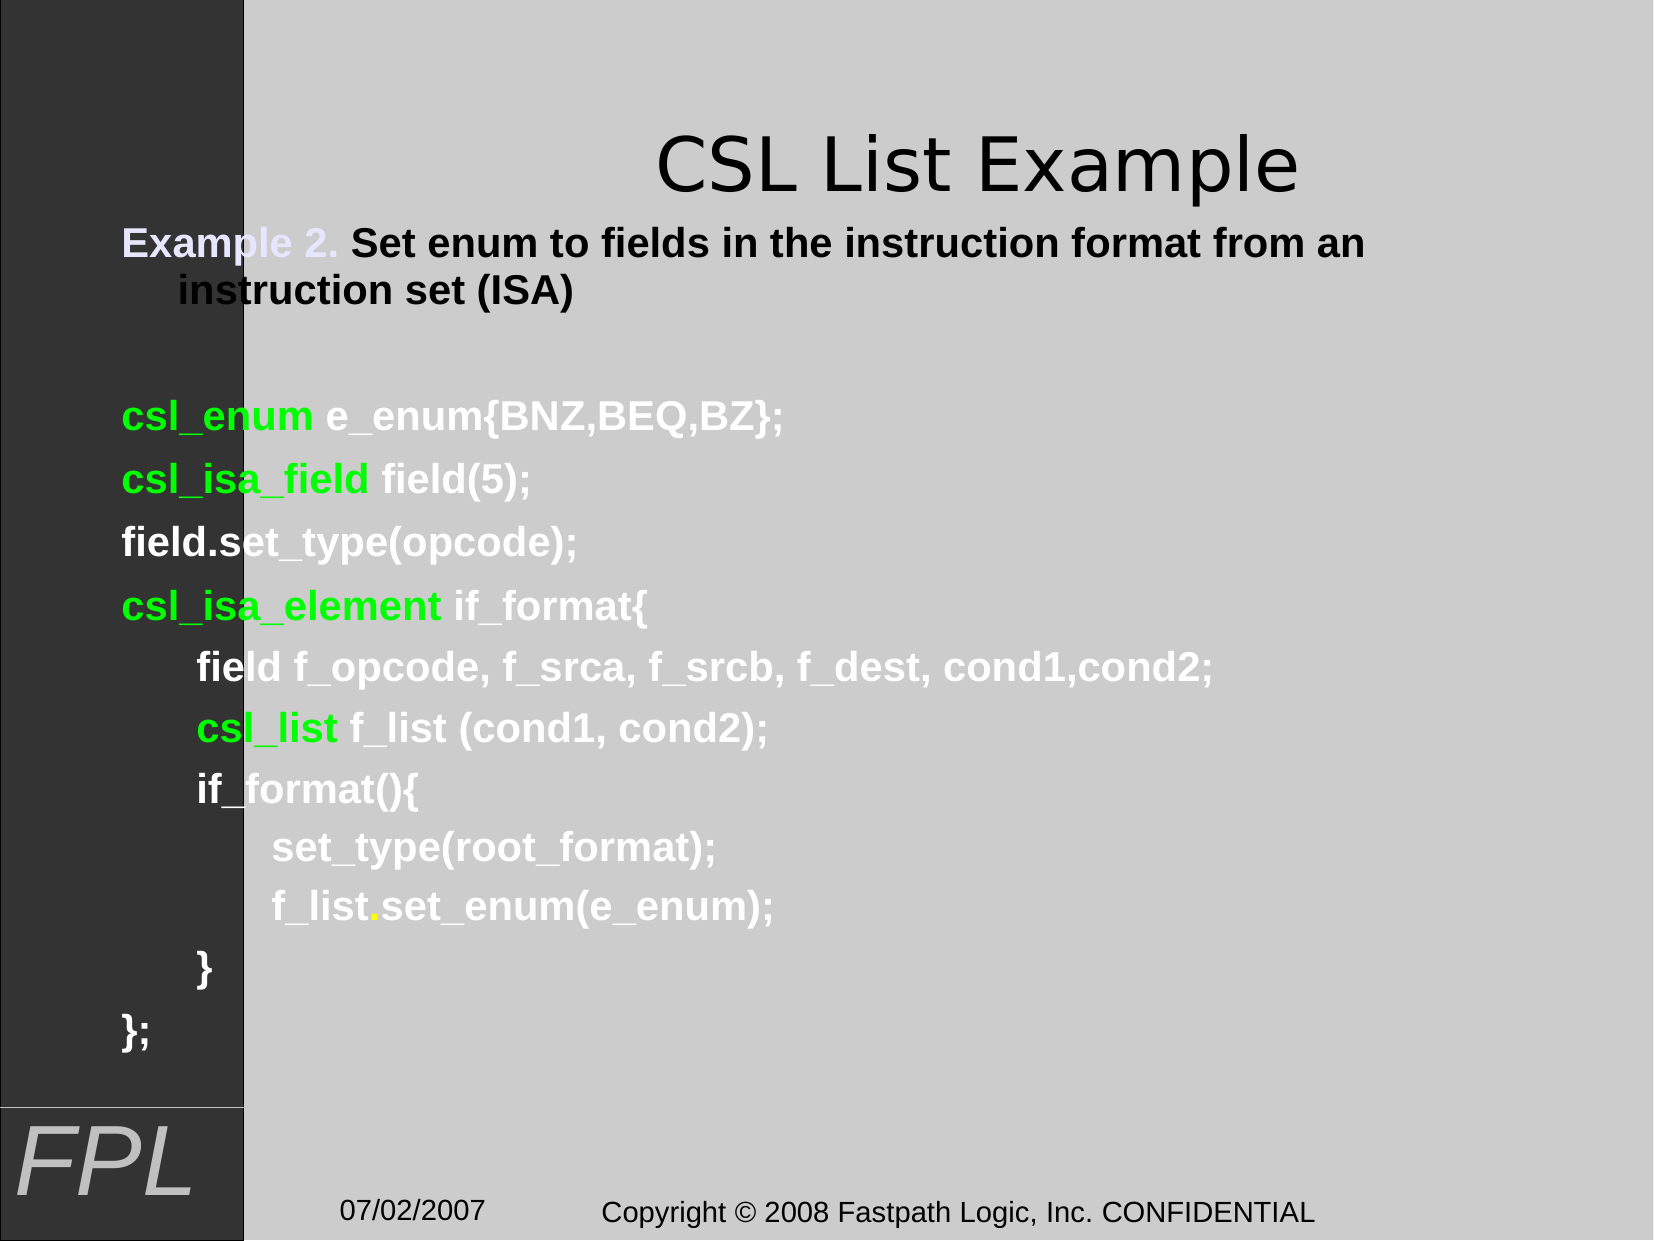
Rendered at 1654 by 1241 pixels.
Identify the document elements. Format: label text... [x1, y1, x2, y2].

title CSL List Example [427, 57, 1530, 220]
list Example 2. Set enum to fields in the instruction format from an instruction set (ISA) csl_enum e_enum{BNZ,BEQ,BZ}; csl_isa_field field(5); field.set_type(opcode); csl_isa_element if_format{ field f_opcode, f_srca, f_srcb, f_dest, cond1,cond2; csl_list f_list (cond1, cond2); if_format(){ set_type(root_format); f_list.set_enum(e_enum); } }; [121, 220, 1561, 1133]
